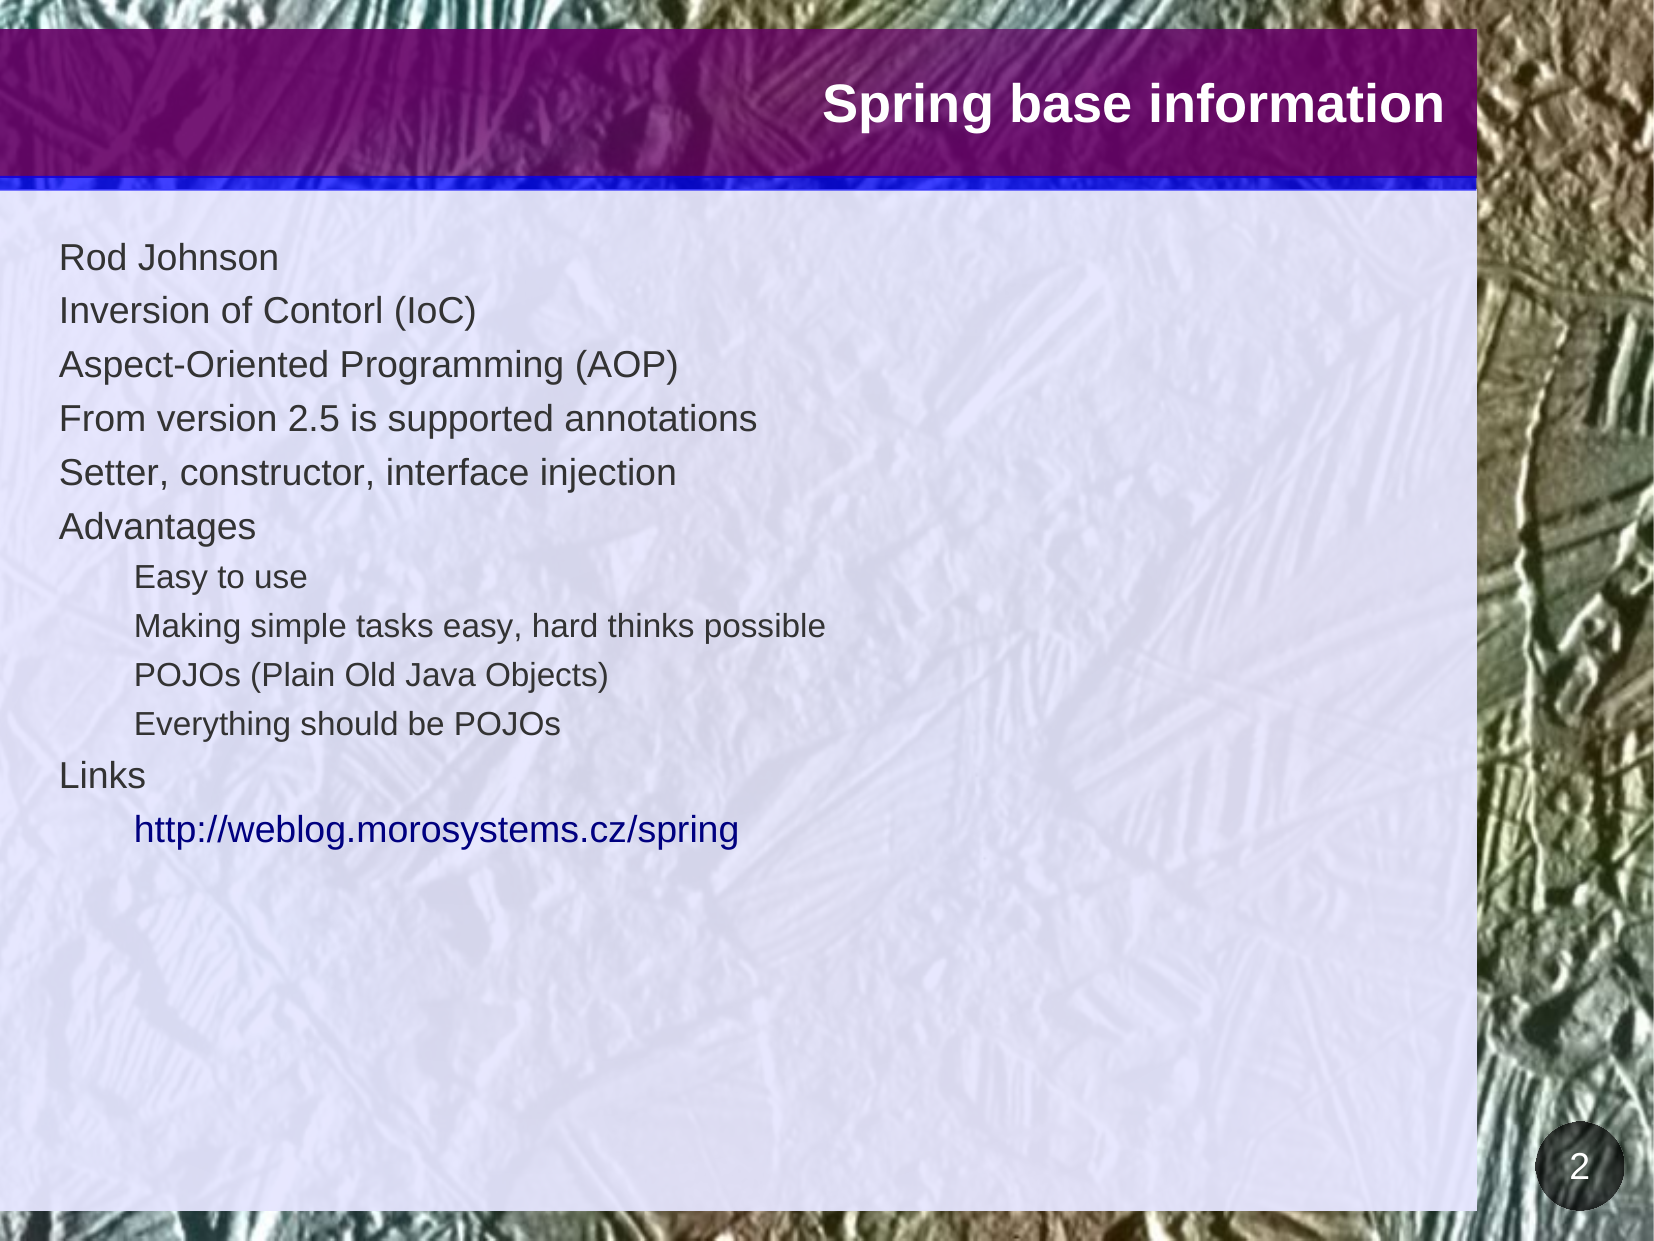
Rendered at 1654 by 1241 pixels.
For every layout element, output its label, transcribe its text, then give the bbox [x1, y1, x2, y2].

list Rod Johnson Inversion of Contorl (IoC) Aspect-Oriented Programming (AOP) From version 2.5 is supported annotations Setter, constructor, interface injection Advantages Easy to use Making simple tasks easy, hard thinks possible POJOs (Plain Old Java Objects) Everything should be POJOs Links http://weblog.morosystems.cz/spring [59, 236, 1418, 1182]
picture [0, 0, 1654, 1241]
title Spring base information [29, 59, 1447, 148]
